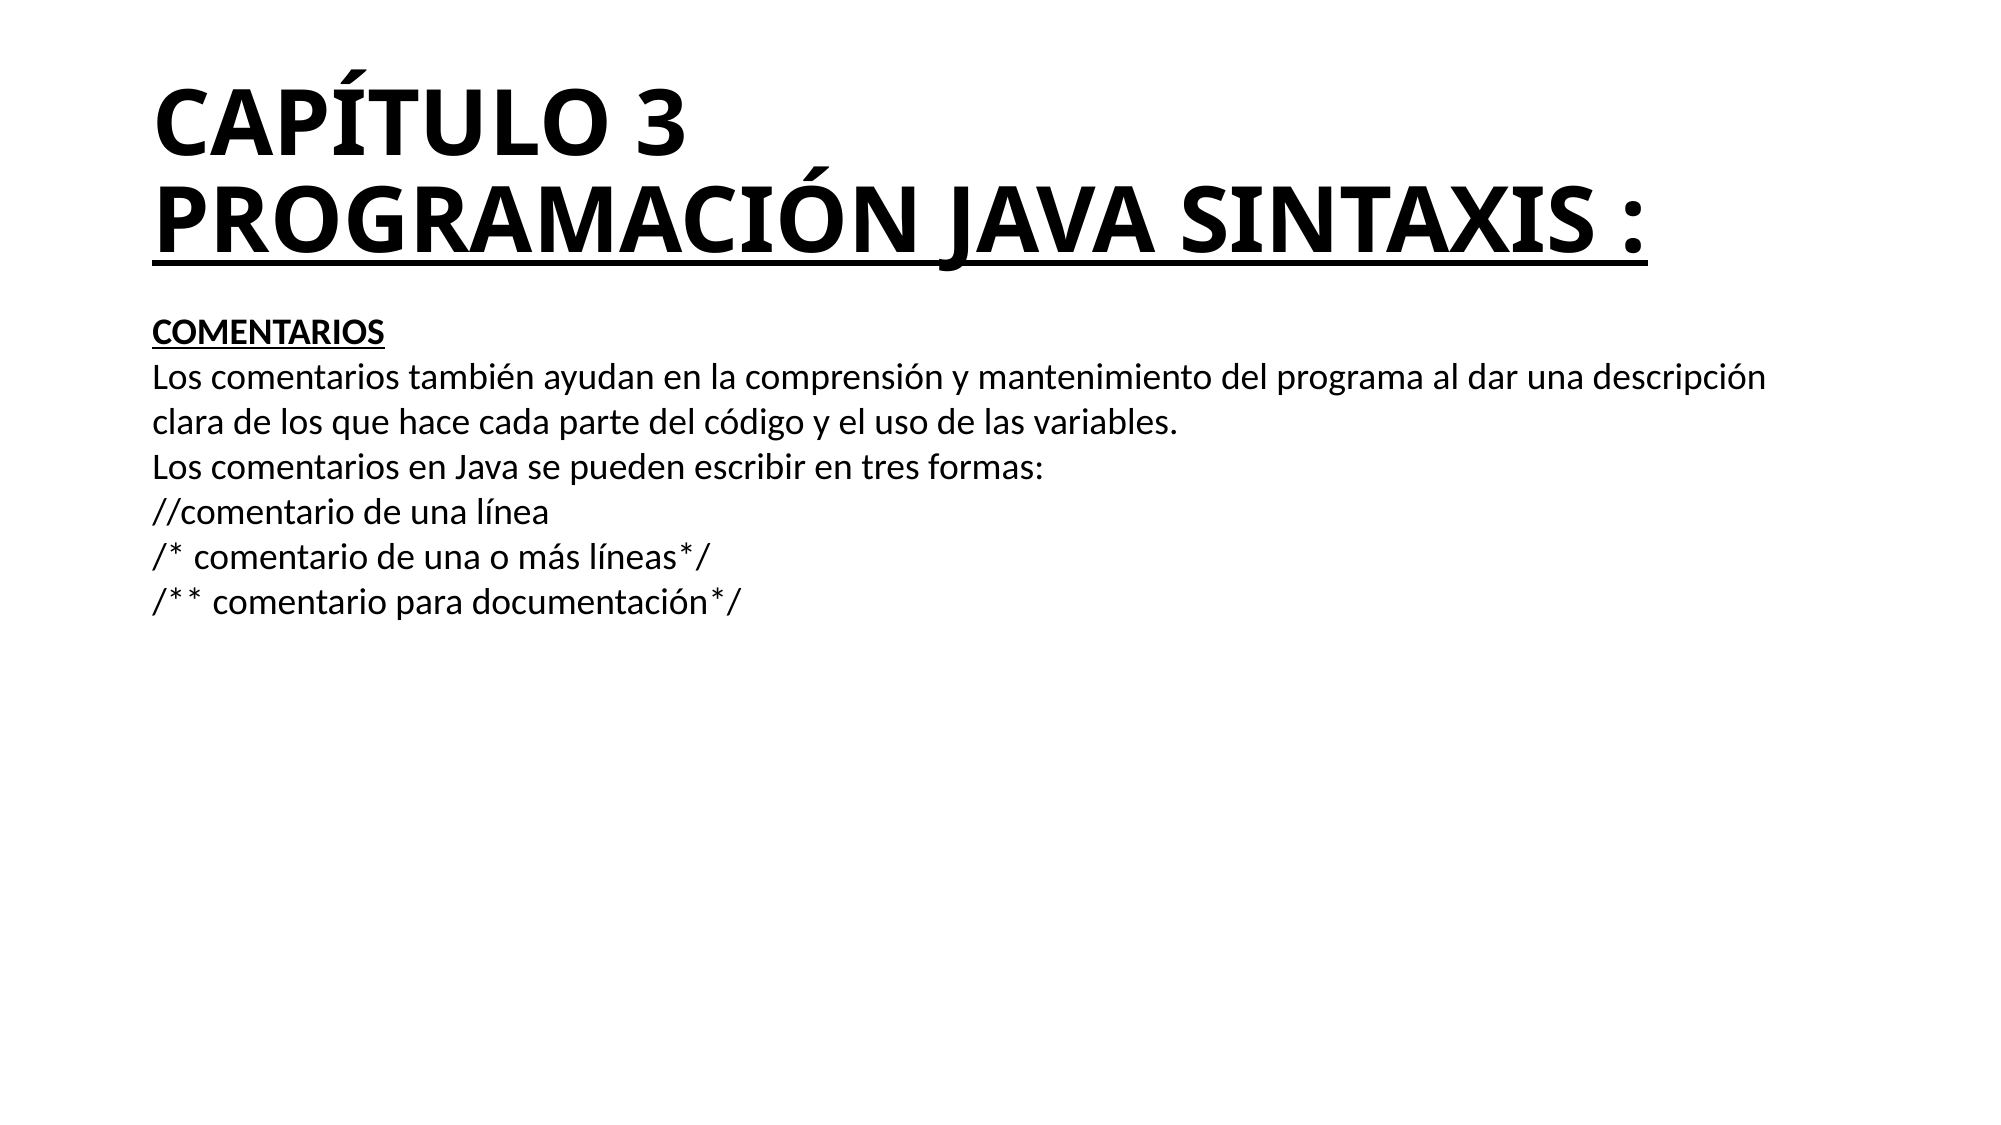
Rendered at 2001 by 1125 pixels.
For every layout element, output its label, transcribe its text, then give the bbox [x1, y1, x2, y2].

text_box COMENTARIOS Los comentarios también ayudan en la comprensión y mantenimiento del programa al dar una descripción clara de los que hace cada parte del código y el uso de las variables. Los comentarios en Java se pueden escribir en tres formas: //comentario de una línea /* comentario de una o más líneas*/ /** comentario para documentación*/ [137, 299, 1862, 1013]
text_box CAPÍTULO 3 PROGRAMACIÓN JAVA SINTAXIS : [137, 59, 1862, 277]
